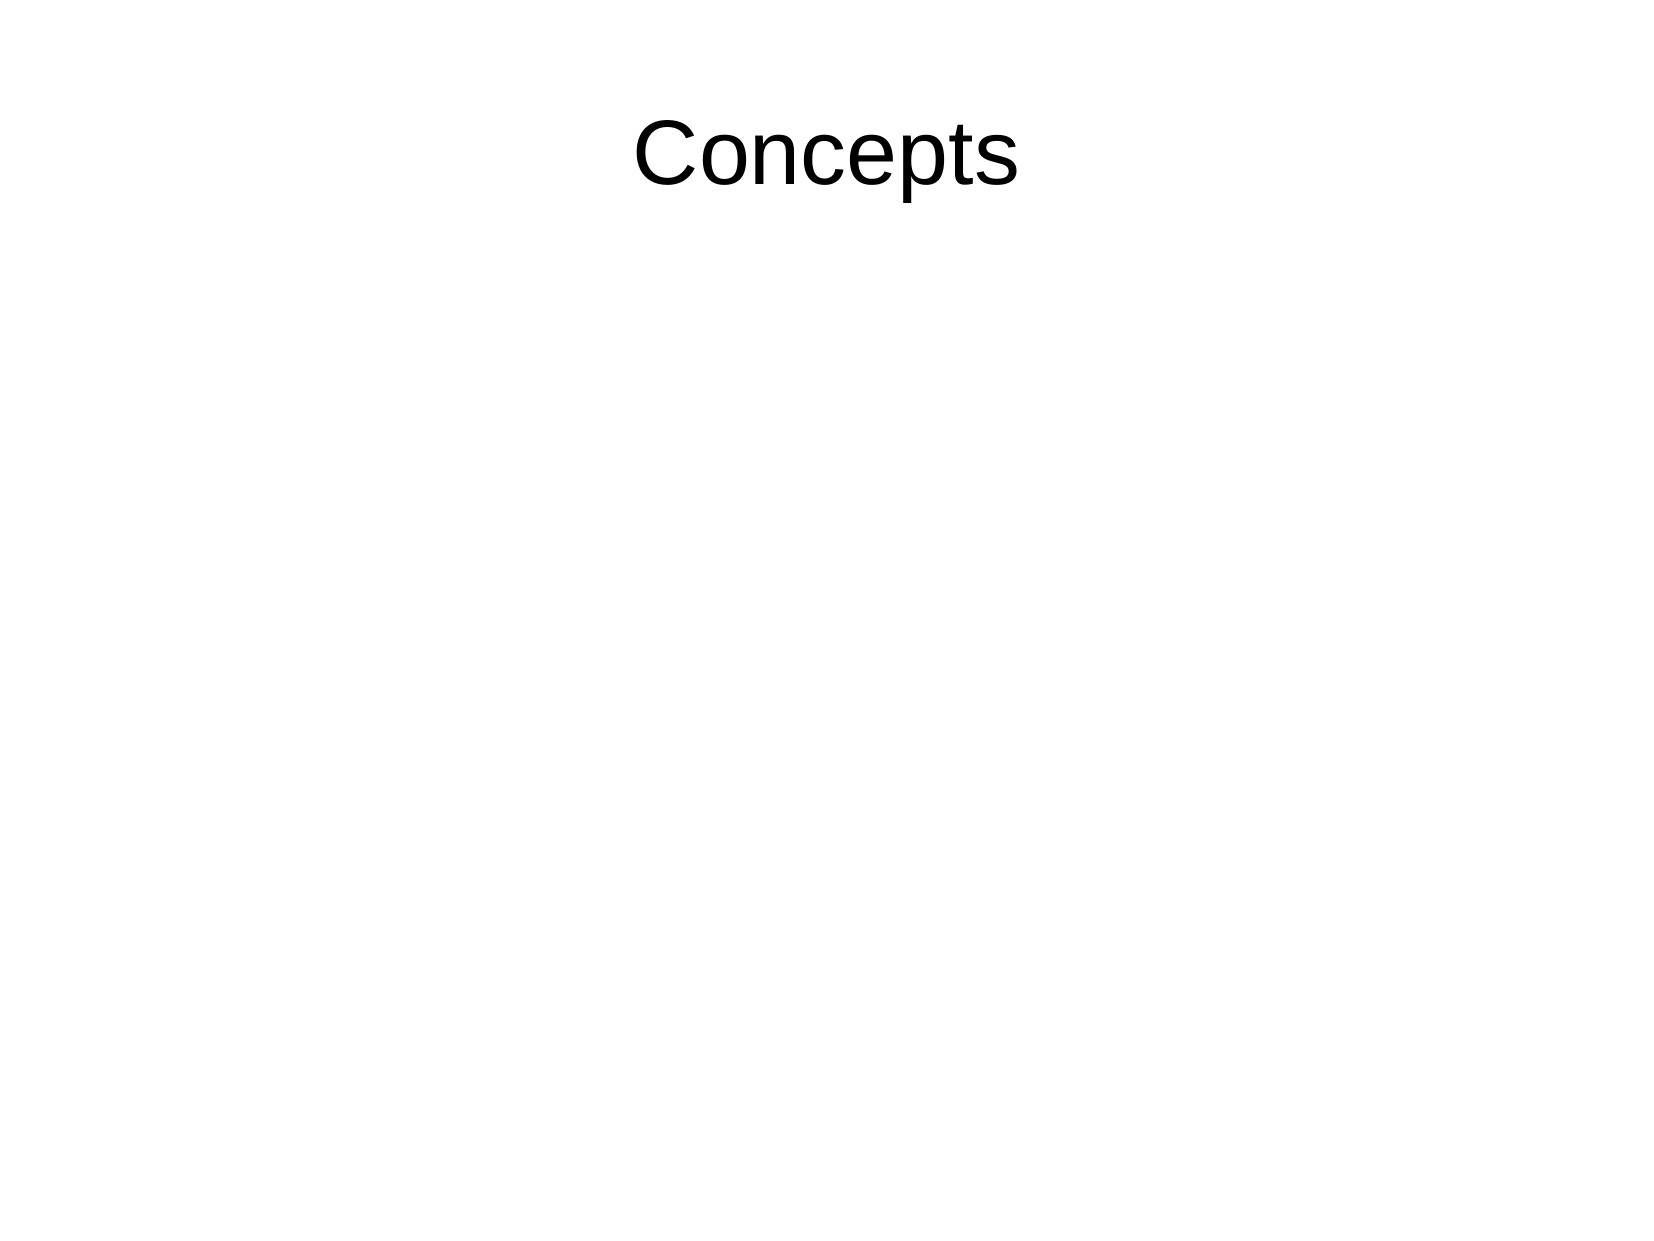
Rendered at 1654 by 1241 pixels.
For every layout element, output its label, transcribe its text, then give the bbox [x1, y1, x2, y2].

title Concepts [82, 49, 1571, 257]
